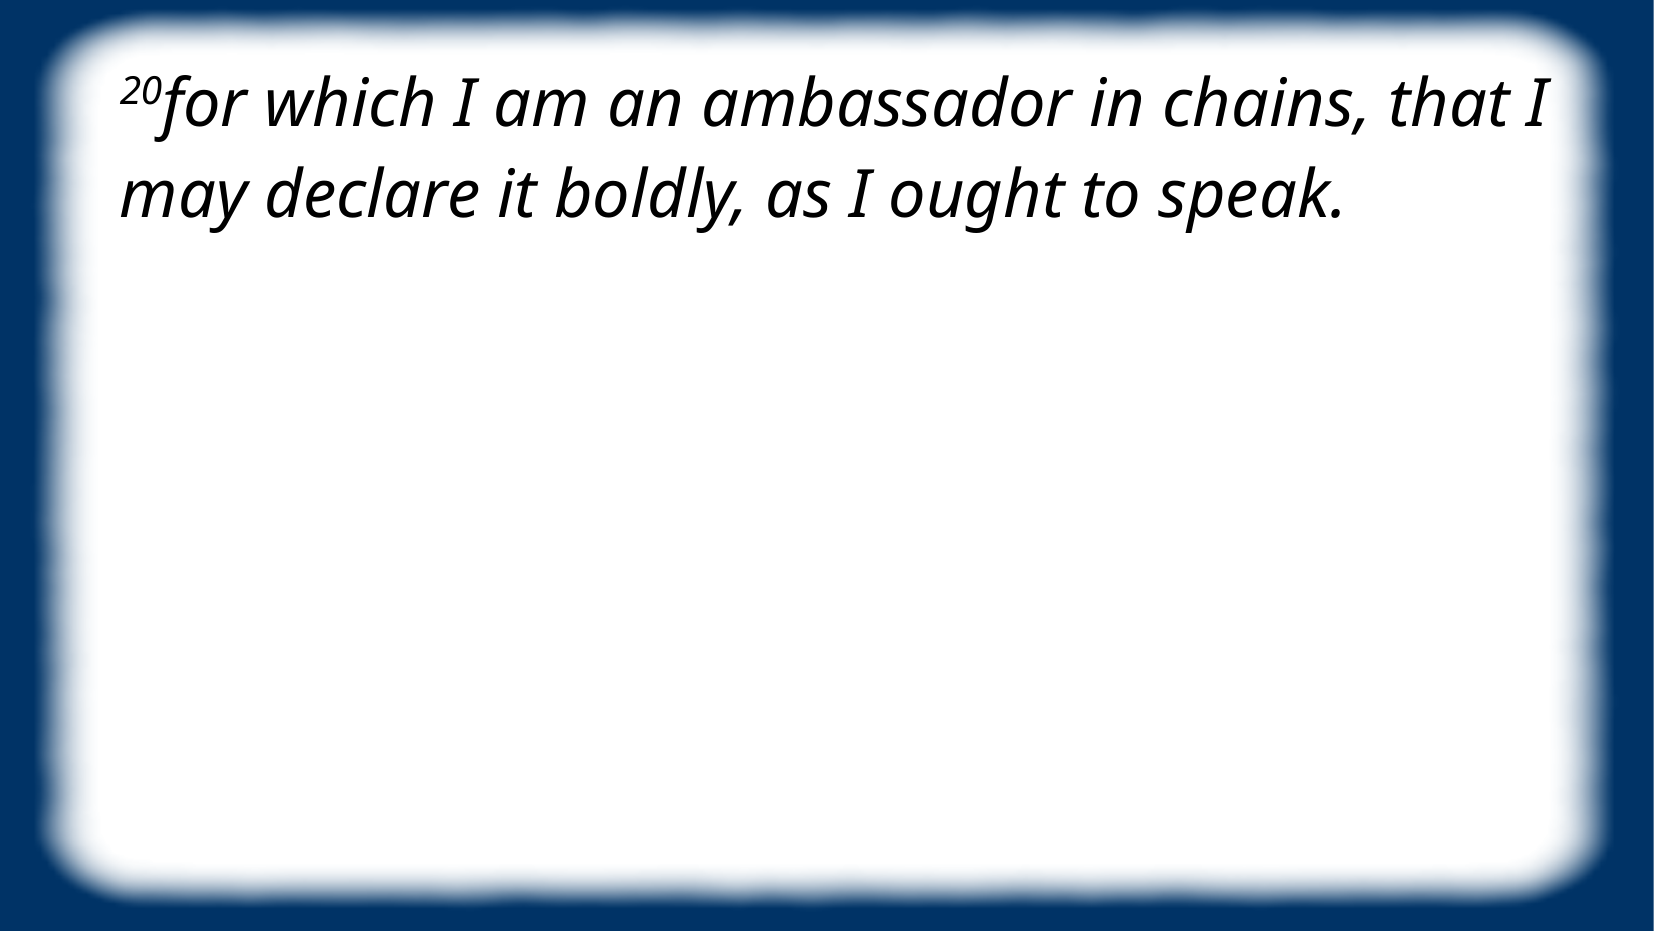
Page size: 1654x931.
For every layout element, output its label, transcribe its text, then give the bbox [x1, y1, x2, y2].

text_box 20for which I am an ambassador in chains, that I may declare it boldly, as I ought to speak. [105, 47, 1576, 241]
picture [0, 0, 1654, 931]
